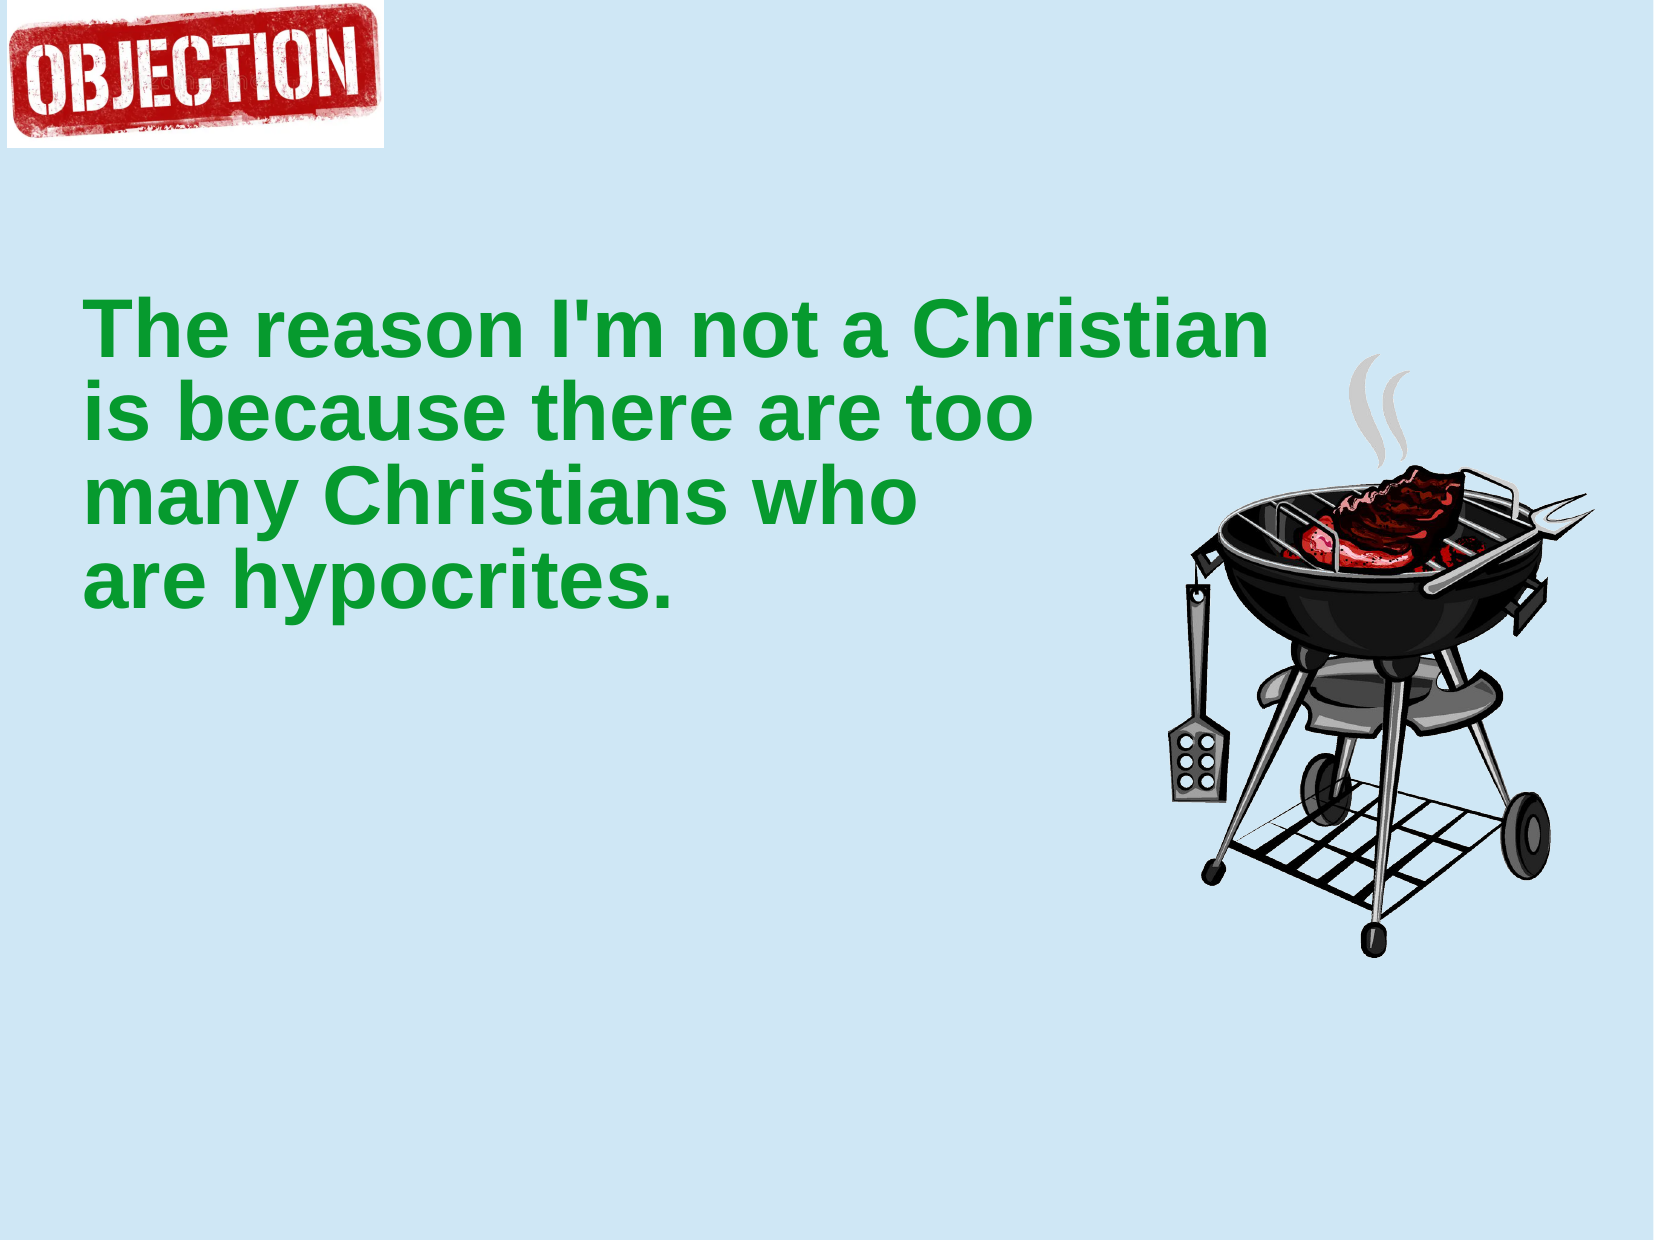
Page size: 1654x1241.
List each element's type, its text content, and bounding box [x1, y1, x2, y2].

picture [1168, 354, 1595, 958]
list The reason I'm not a Christian is because there are too many Christians who are hypocrites. [82, 290, 1571, 1109]
picture [7, 0, 384, 148]
